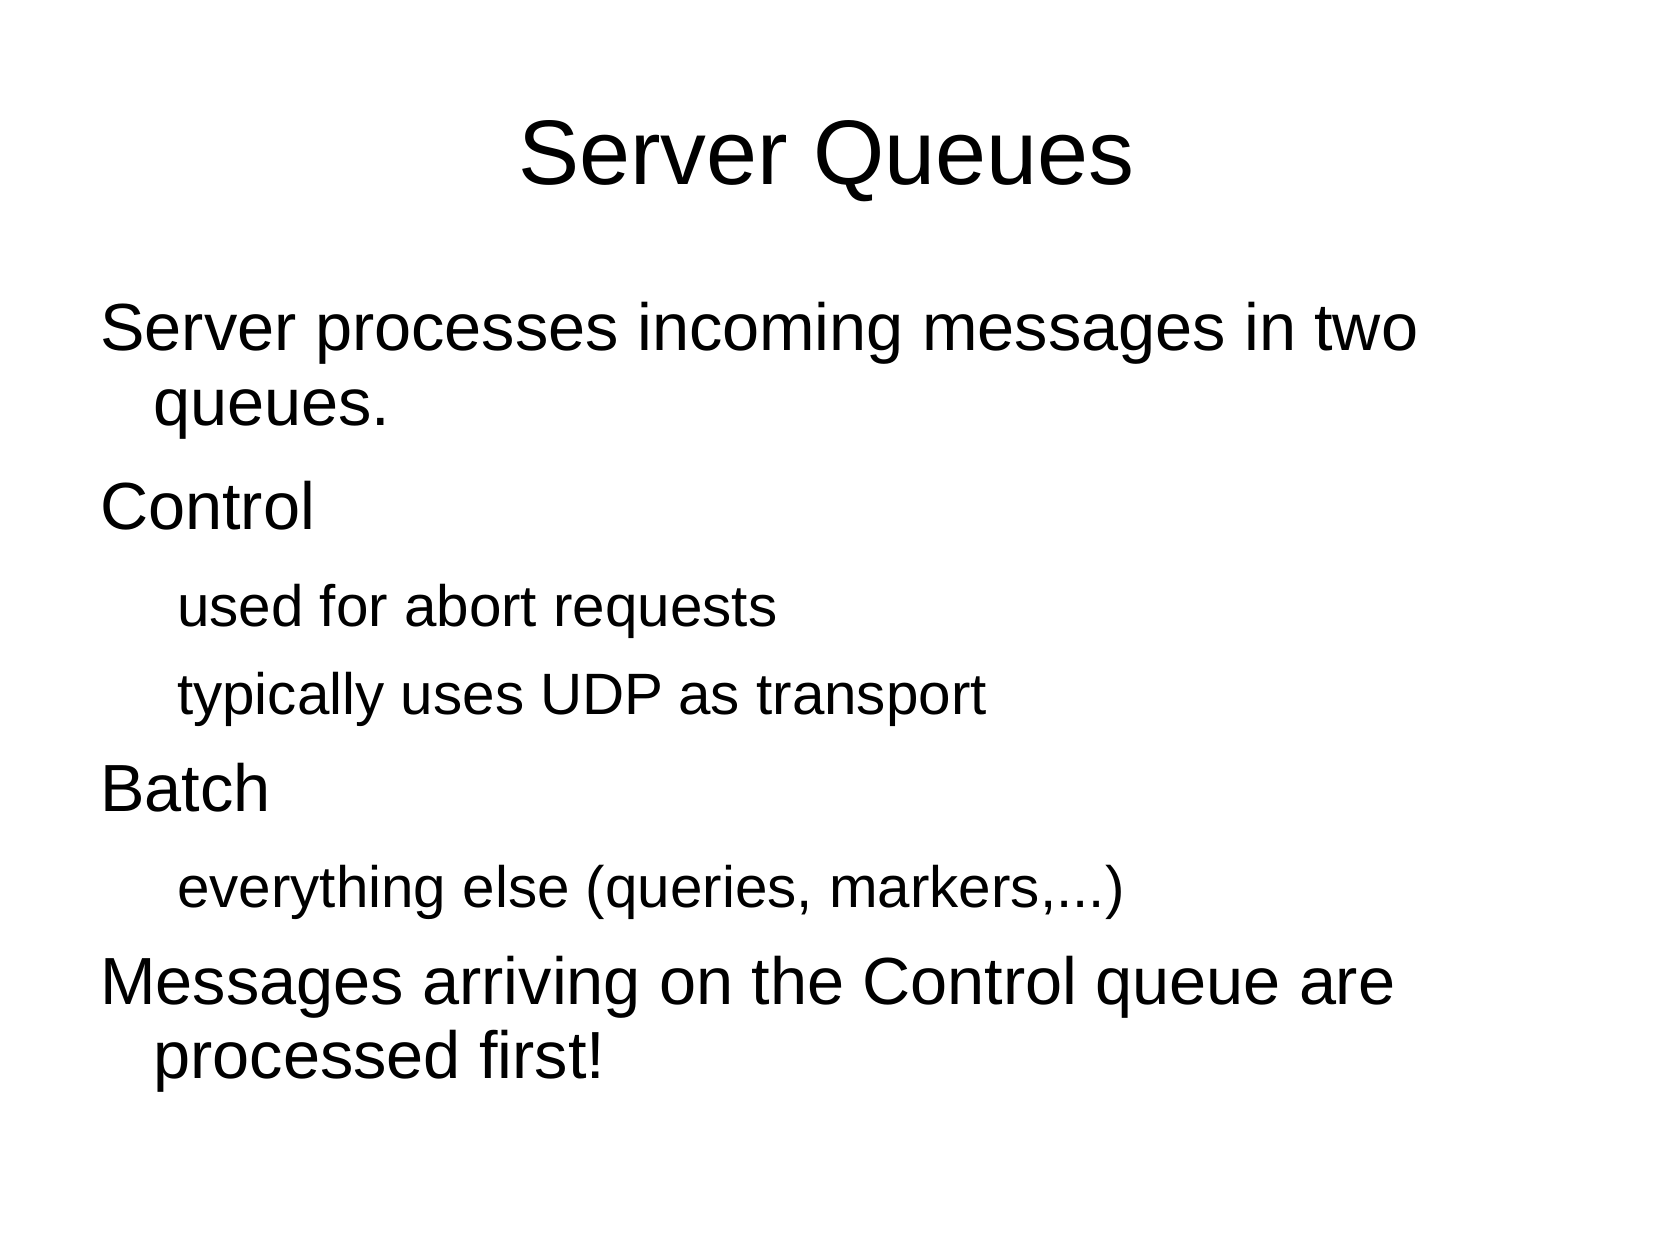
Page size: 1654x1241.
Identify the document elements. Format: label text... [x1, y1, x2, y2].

list Server processes incoming messages in two queues. Control used for abort requests typically uses UDP as transport Batch everything else (queries, markers,...) Messages arriving on the Control queue are processed first! [82, 290, 1571, 1109]
title Server Queues [82, 49, 1571, 257]
